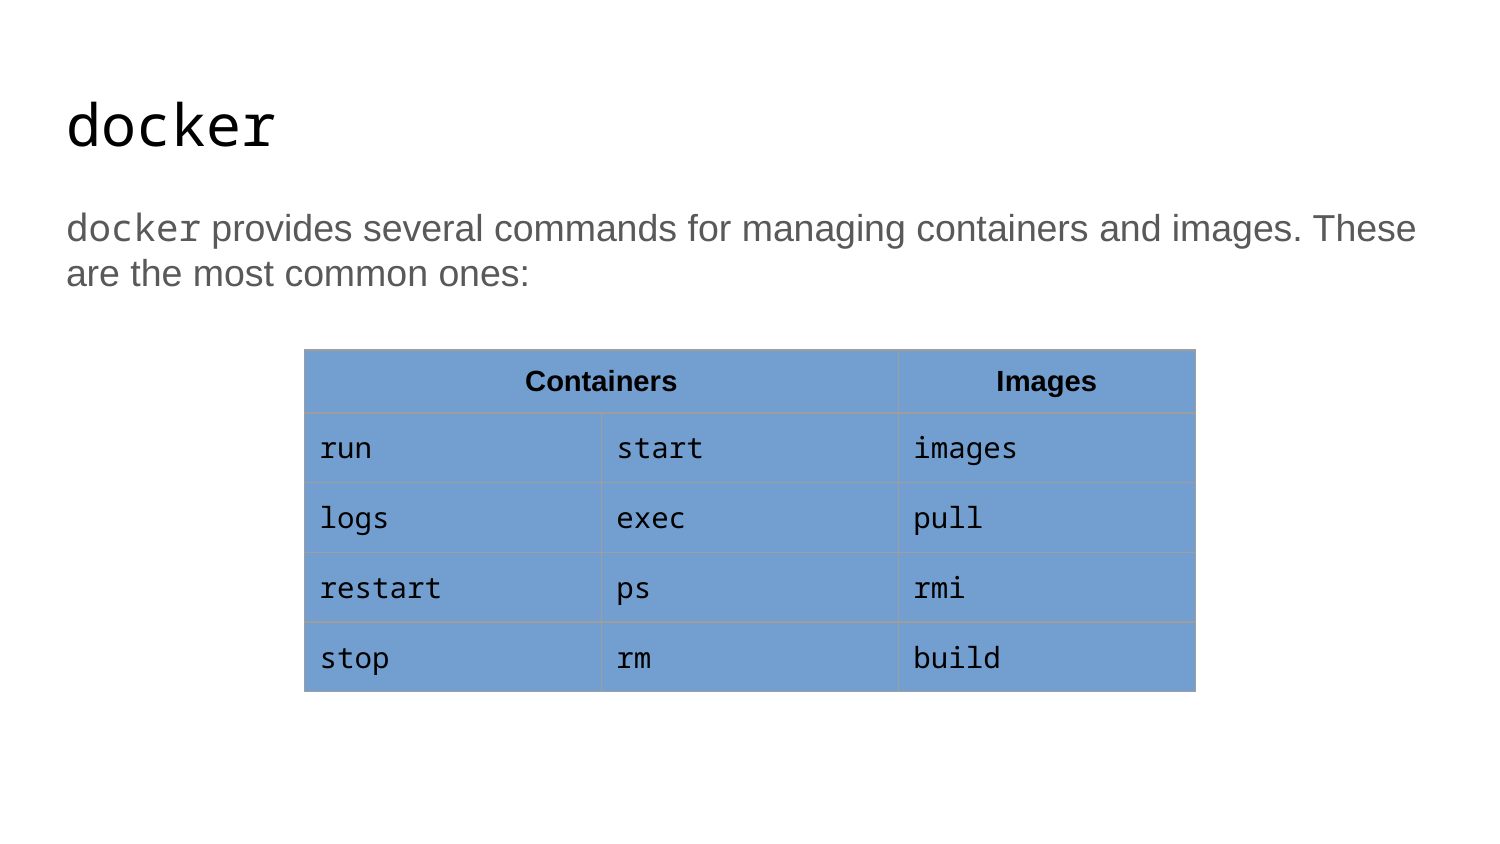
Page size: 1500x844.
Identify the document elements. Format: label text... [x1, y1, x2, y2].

table_cell build [899, 623, 1195, 691]
table_cell ps [602, 553, 898, 621]
table_cell start [602, 414, 898, 482]
table_header Containers [305, 351, 898, 412]
list docker provides several commands for managing containers and images. These are the most common ones: [51, 189, 1449, 750]
table_header Images [899, 351, 1195, 412]
table_cell restart [305, 553, 601, 621]
table_cell stop [305, 623, 601, 691]
table_cell pull [899, 483, 1195, 552]
table_cell images [899, 414, 1195, 482]
table_cell run [305, 414, 601, 482]
title docker [51, 72, 1449, 167]
table_cell exec [602, 483, 898, 552]
table_cell rm [602, 623, 898, 691]
table_cell logs [305, 483, 601, 552]
table_cell rmi [899, 553, 1195, 621]
